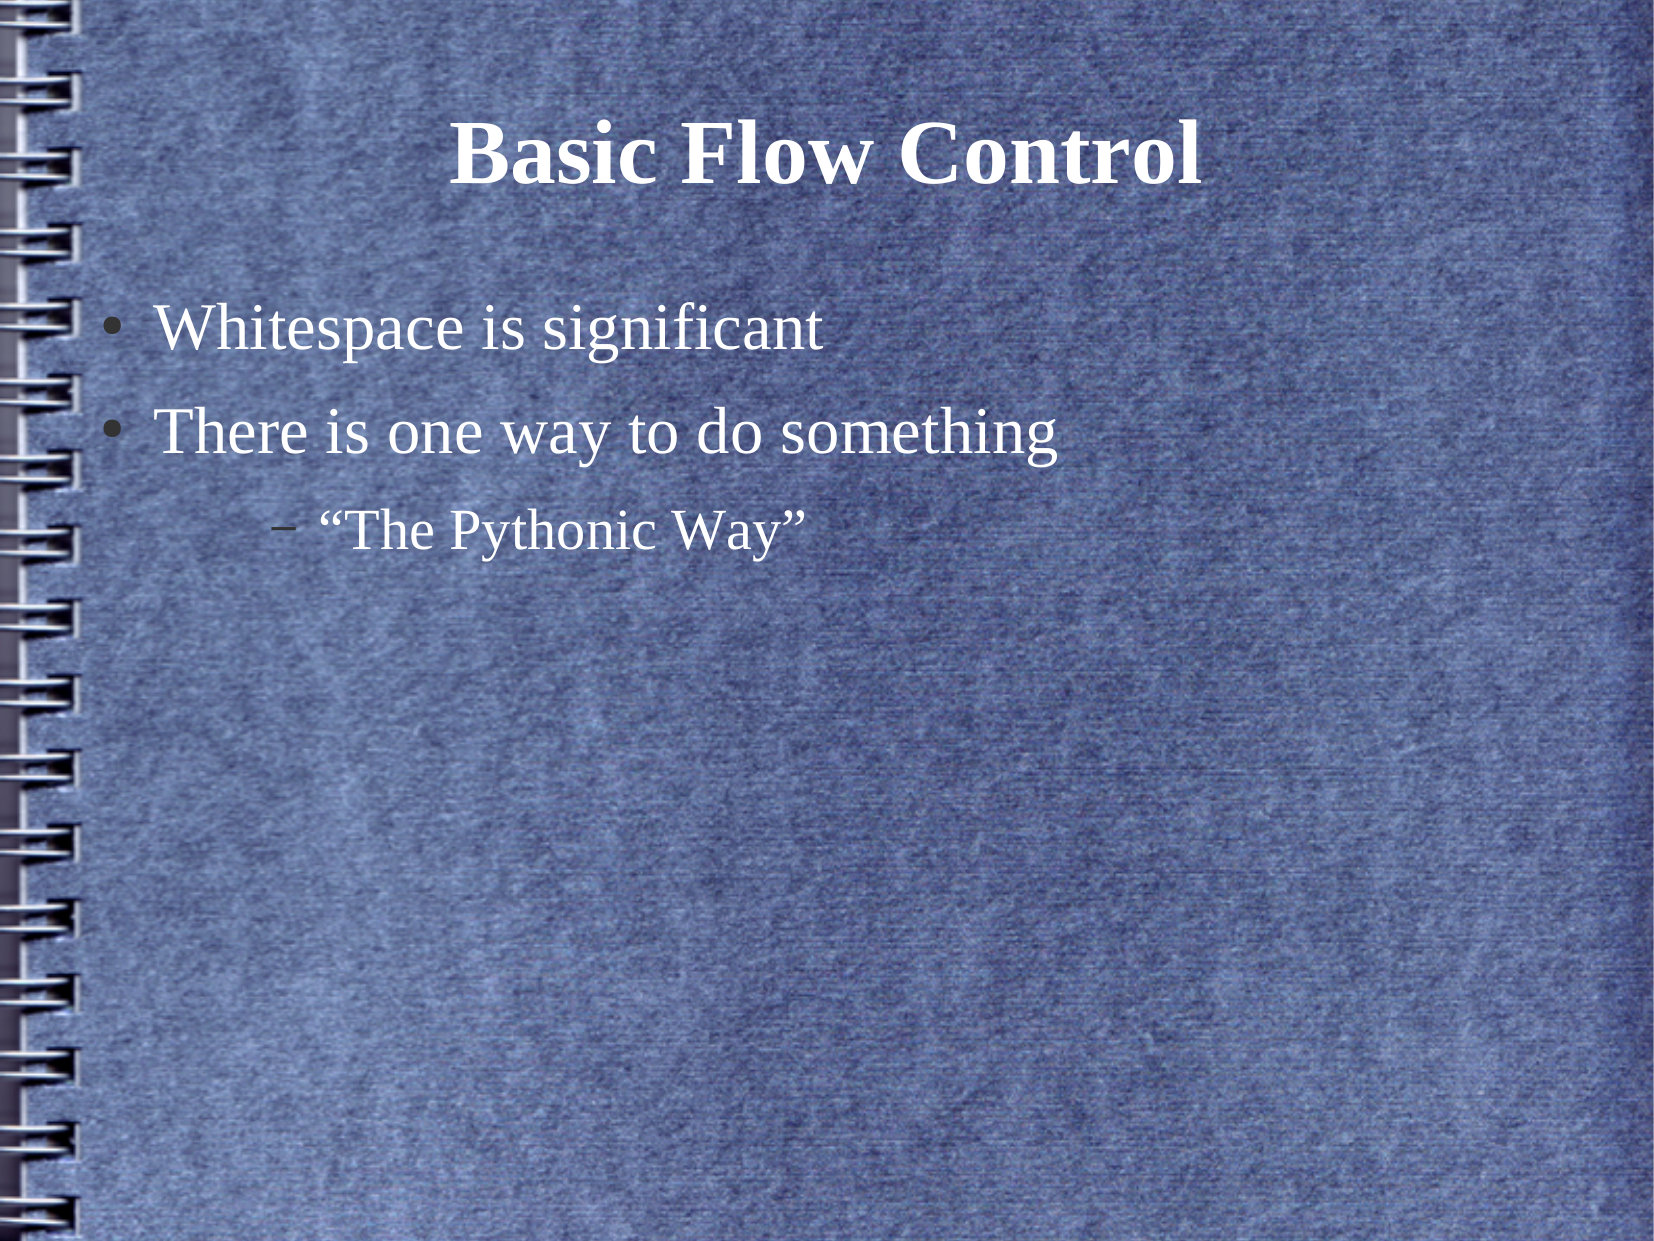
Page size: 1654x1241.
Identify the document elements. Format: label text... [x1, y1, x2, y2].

title Basic Flow Control [82, 49, 1571, 257]
picture [0, 0, 1654, 1241]
list Whitespace is significant There is one way to do something “The Pythonic Way” [82, 290, 1571, 1109]
